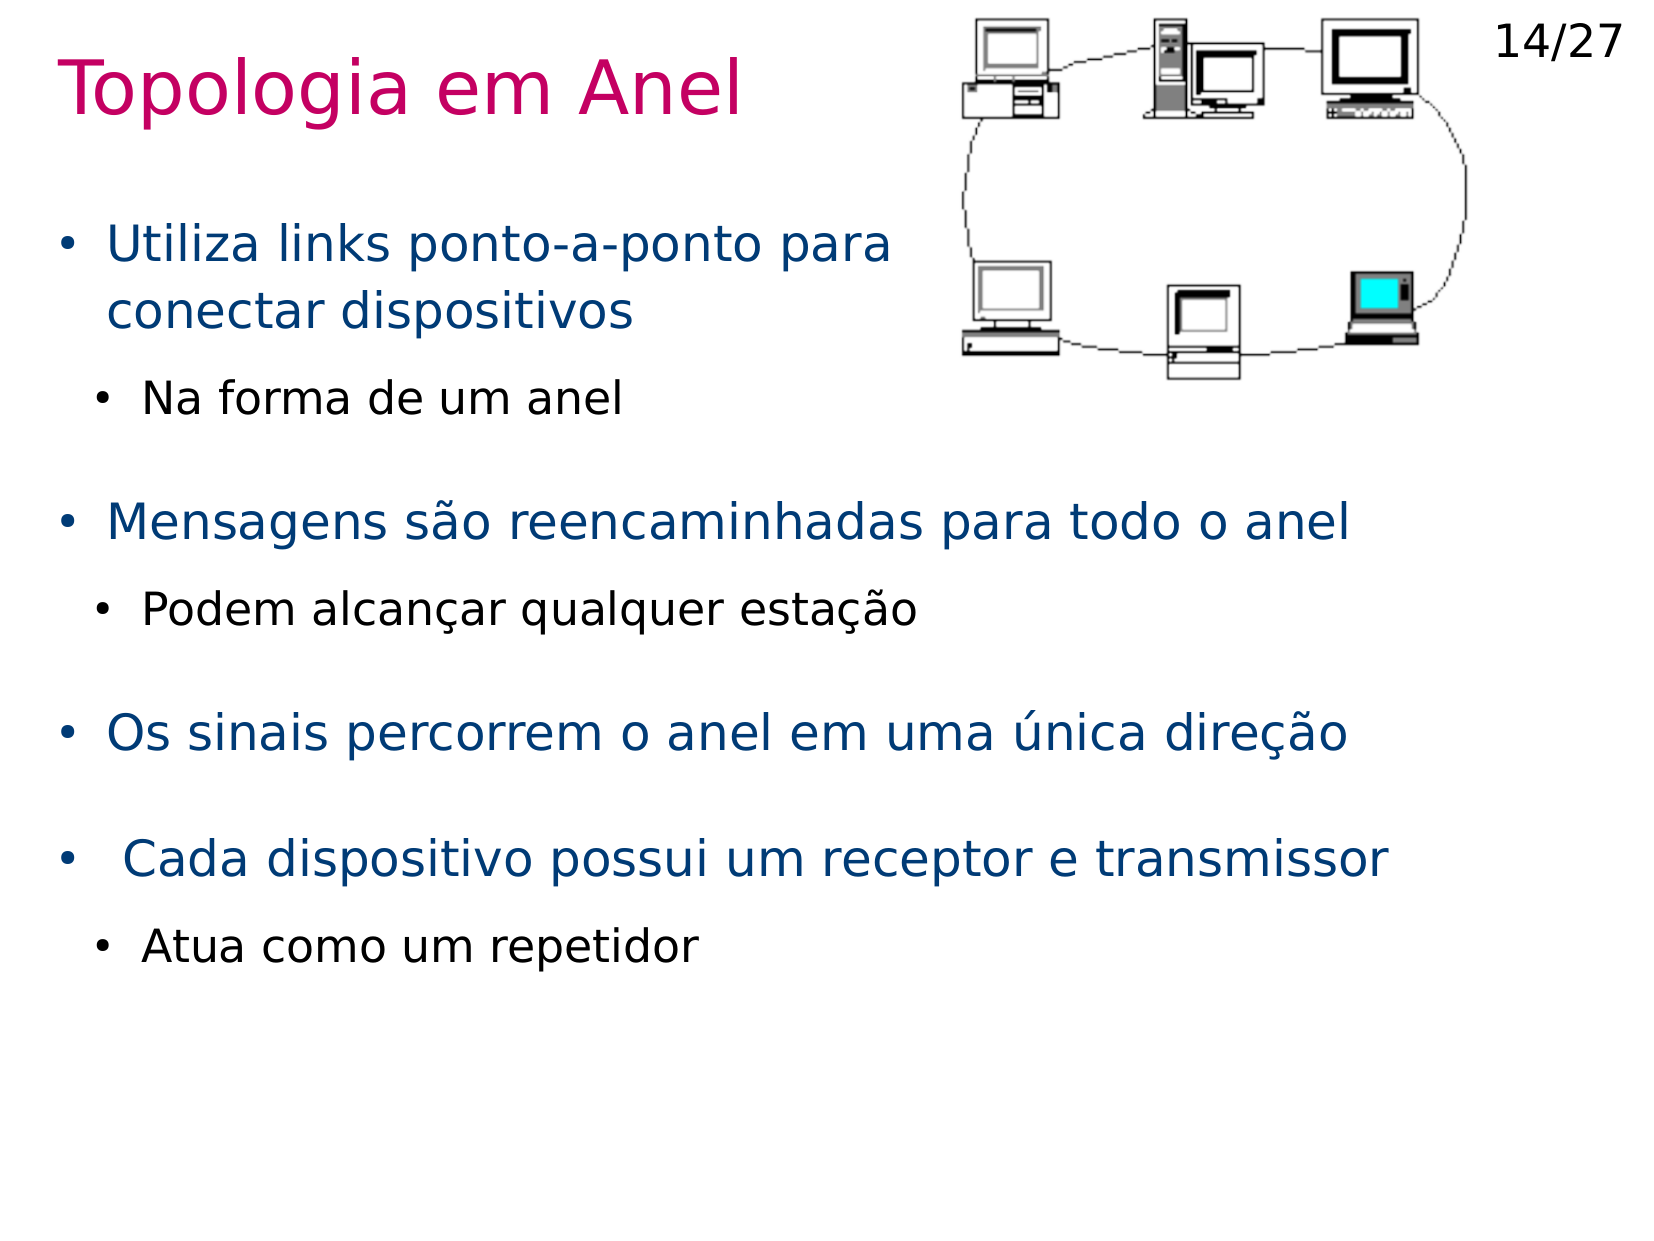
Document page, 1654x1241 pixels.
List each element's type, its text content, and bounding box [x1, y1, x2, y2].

picture [944, 12, 1477, 384]
title Topologia em Anel [1477, 29, 1625, 148]
list Utiliza links ponto-a-ponto para conectar dispositivos Na forma de um anel Mensagens são reencaminhadas para todo o anel Podem alcançar qualquer estação Os sinais percorrem o anel em uma única direção Cada dispositivo possui um receptor e transmissor Atua como um repetidor [59, 206, 1625, 1211]
title Topologia em Anel [59, 29, 944, 148]
